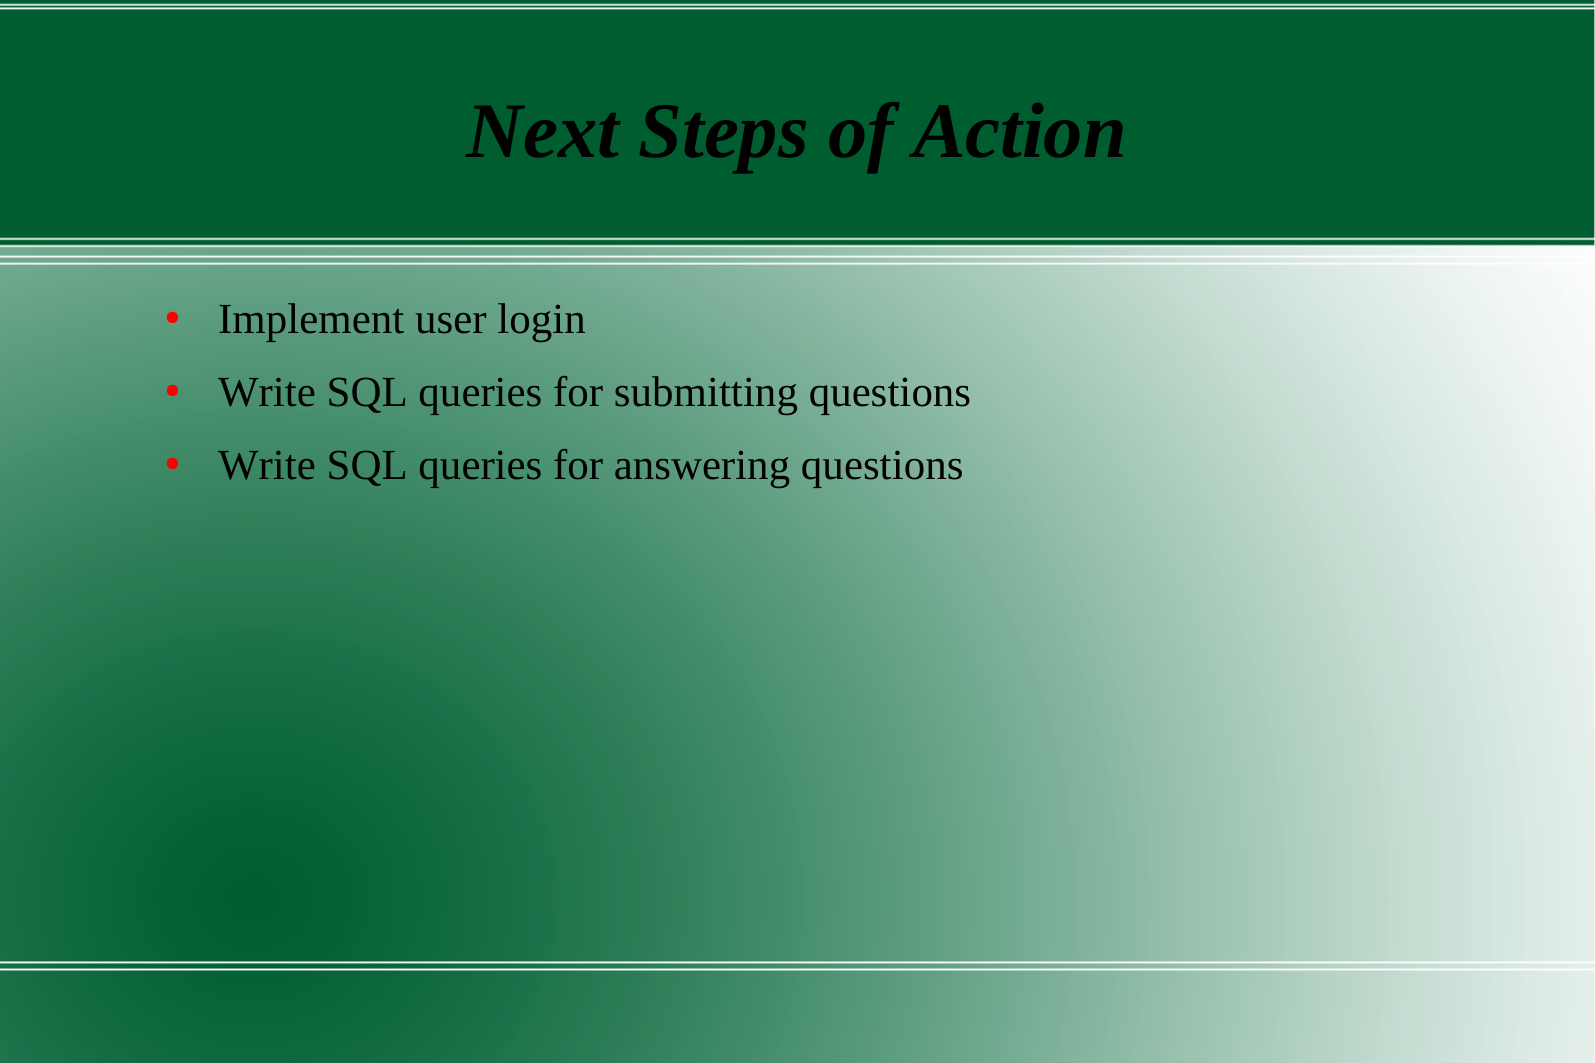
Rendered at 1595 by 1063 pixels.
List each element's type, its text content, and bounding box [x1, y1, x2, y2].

list Implement user login Write SQL queries for submitting questions Write SQL queries for answering questions [147, 295, 1479, 966]
title Next Steps of Action [79, 42, 1515, 220]
picture [0, 0, 1595, 1063]
